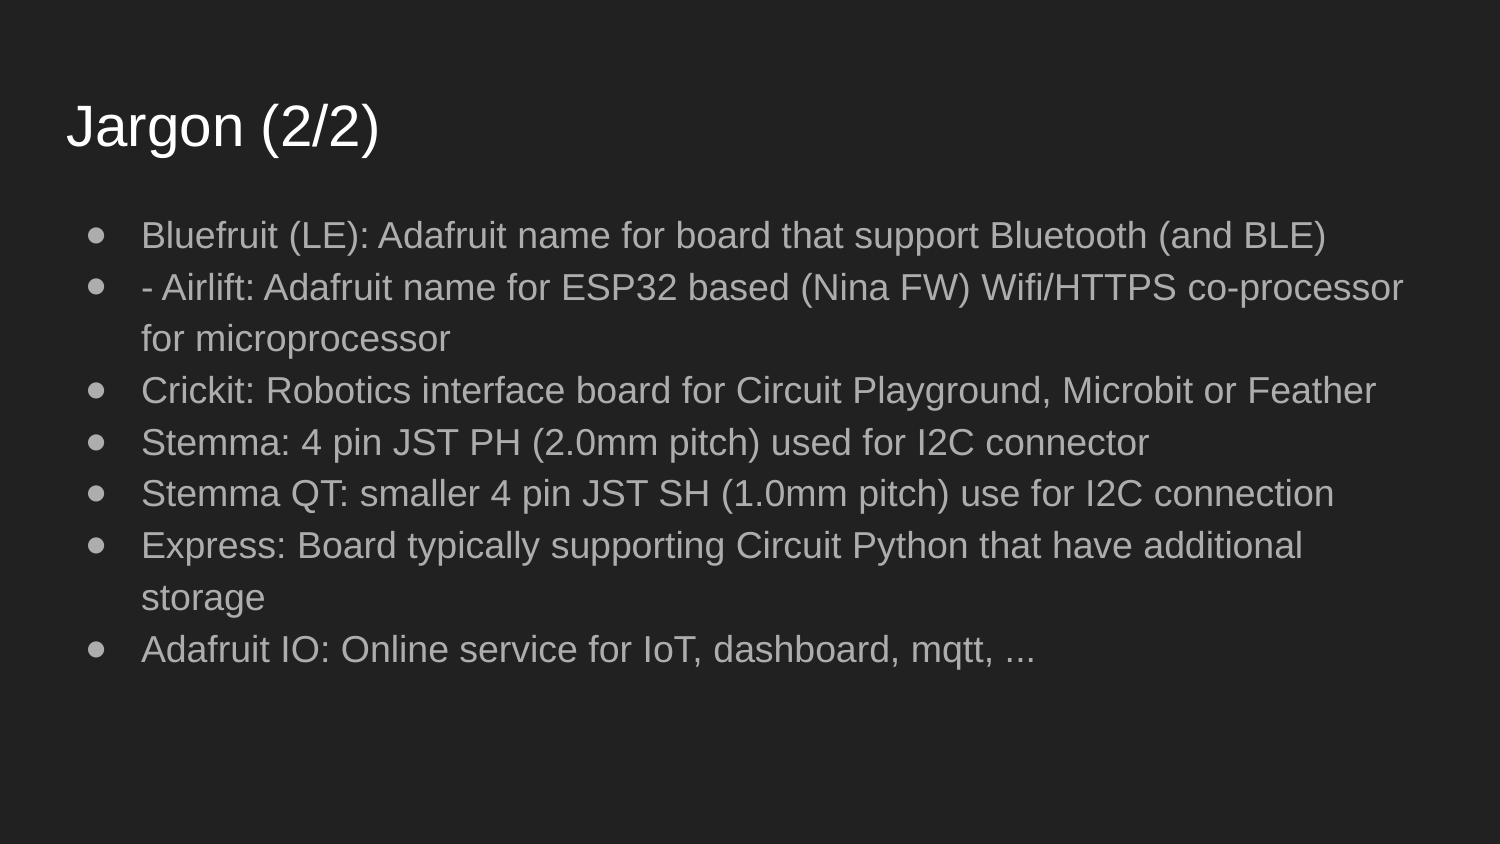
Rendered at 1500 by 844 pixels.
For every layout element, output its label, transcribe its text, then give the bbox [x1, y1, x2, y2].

title Jargon (2/2) [51, 72, 1449, 167]
list Bluefruit (LE): Adafruit name for board that support Bluetooth (and BLE) - Airlift: Adafruit name for ESP32 based (Nina FW) Wifi/HTTPS co-processor for microprocessor Crickit: Robotics interface board for Circuit Playground, Microbit or Feather Stemma: 4 pin JST PH (2.0mm pitch) used for I2C connector Stemma QT: smaller 4 pin JST SH (1.0mm pitch) use for I2C connection Express: Board typically supporting Circuit Python that have additional storage Adafruit IO: Online service for IoT, dashboard, mqtt, ... [51, 189, 1449, 750]
